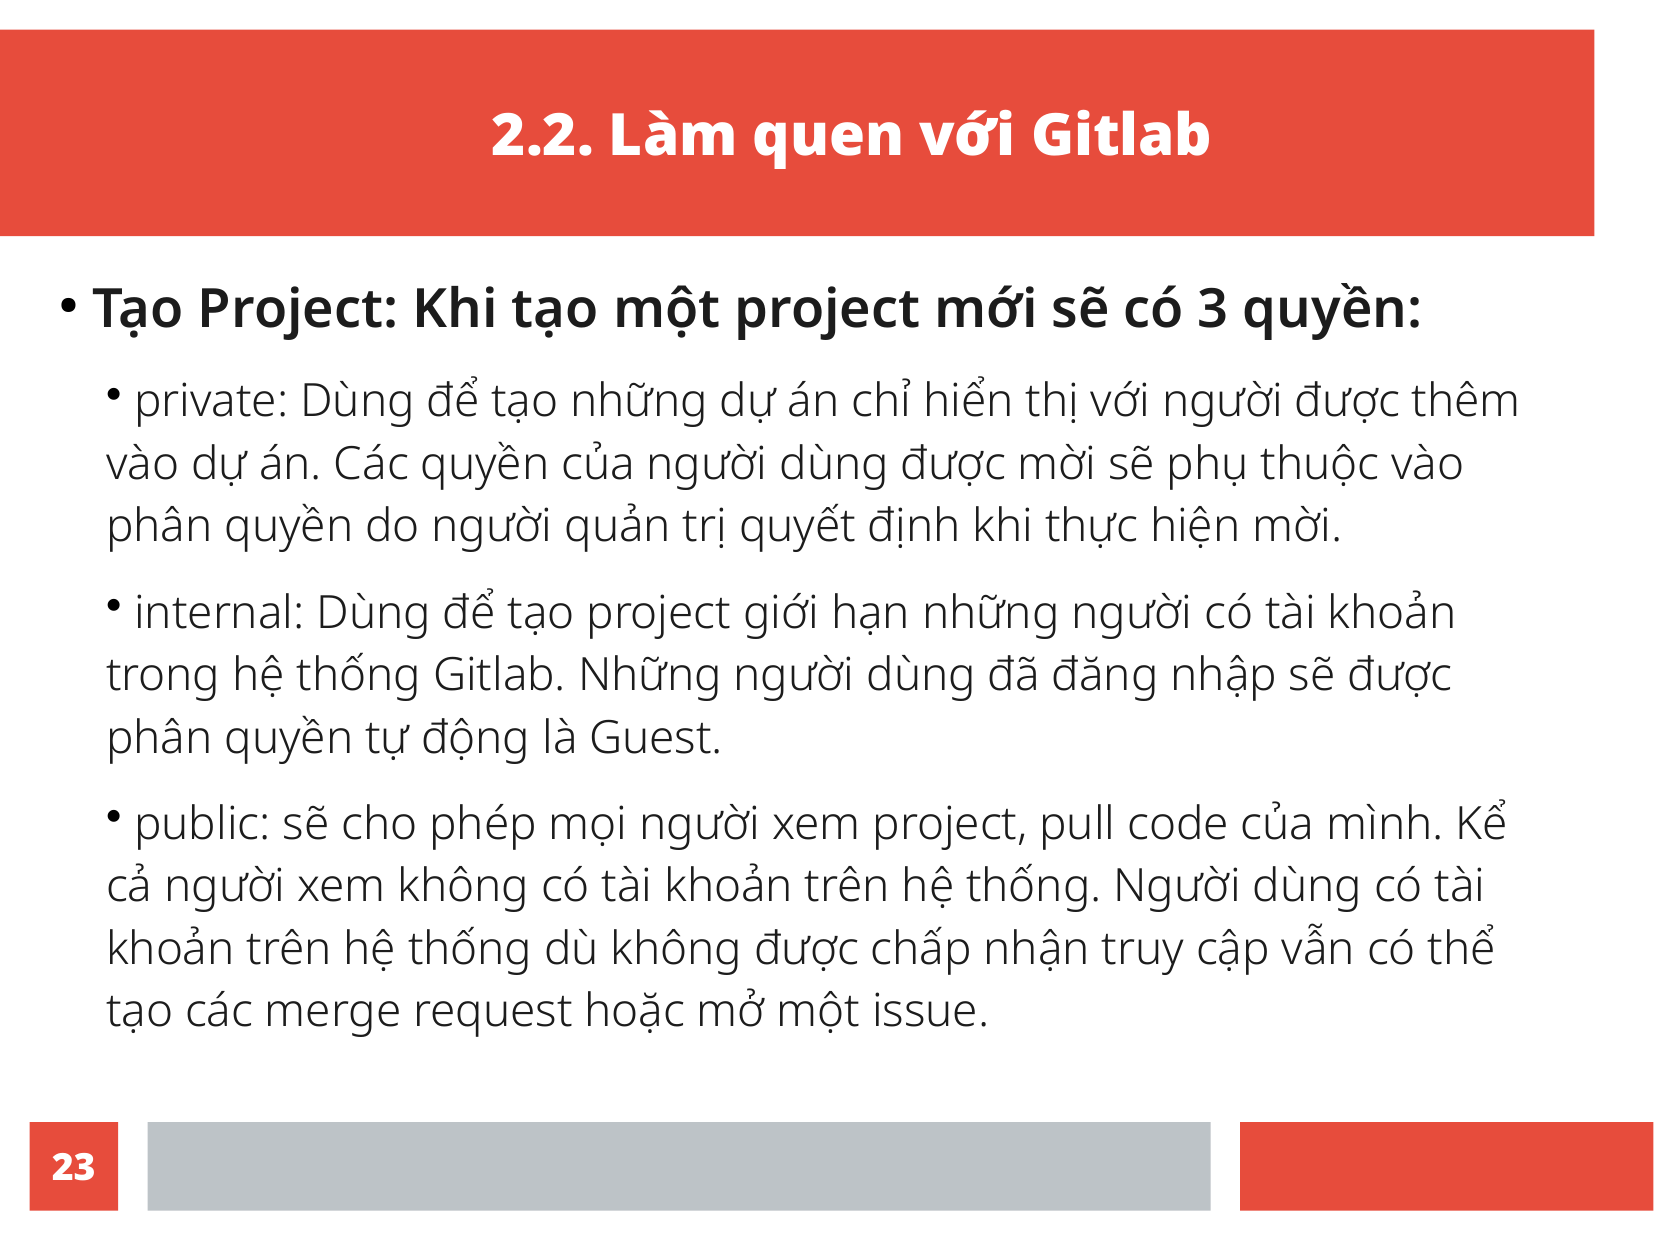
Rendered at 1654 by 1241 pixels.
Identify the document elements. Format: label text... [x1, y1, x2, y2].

list Tạo Project: Khi tạo một project mới sẽ có 3 quyền: private: Dùng để tạo những dự án chỉ hiển thị với người được thêm vào dự án. Các quyền của người dùng được mời sẽ phụ thuộc vào phân quyền do người quản trị quyết định khi thực hiện mời. internal: Dùng để tạo project giới hạn những người có tài khoản trong hệ thống Gitlab. Những người dùng đã đăng nhập sẽ được phân quyền tự động là Guest. public: sẽ cho phép mọi người xem project, pull code của mình. Kể cả người xem không có tài khoản trên hệ thống. Người dùng có tài khoản trên hệ thống dù không được chấp nhận truy cập vẫn có thể tạo các merge request hoặc mở một issue. [59, 270, 1565, 1093]
title 2.2. Làm quen với Gitlab [59, 59, 1595, 207]
